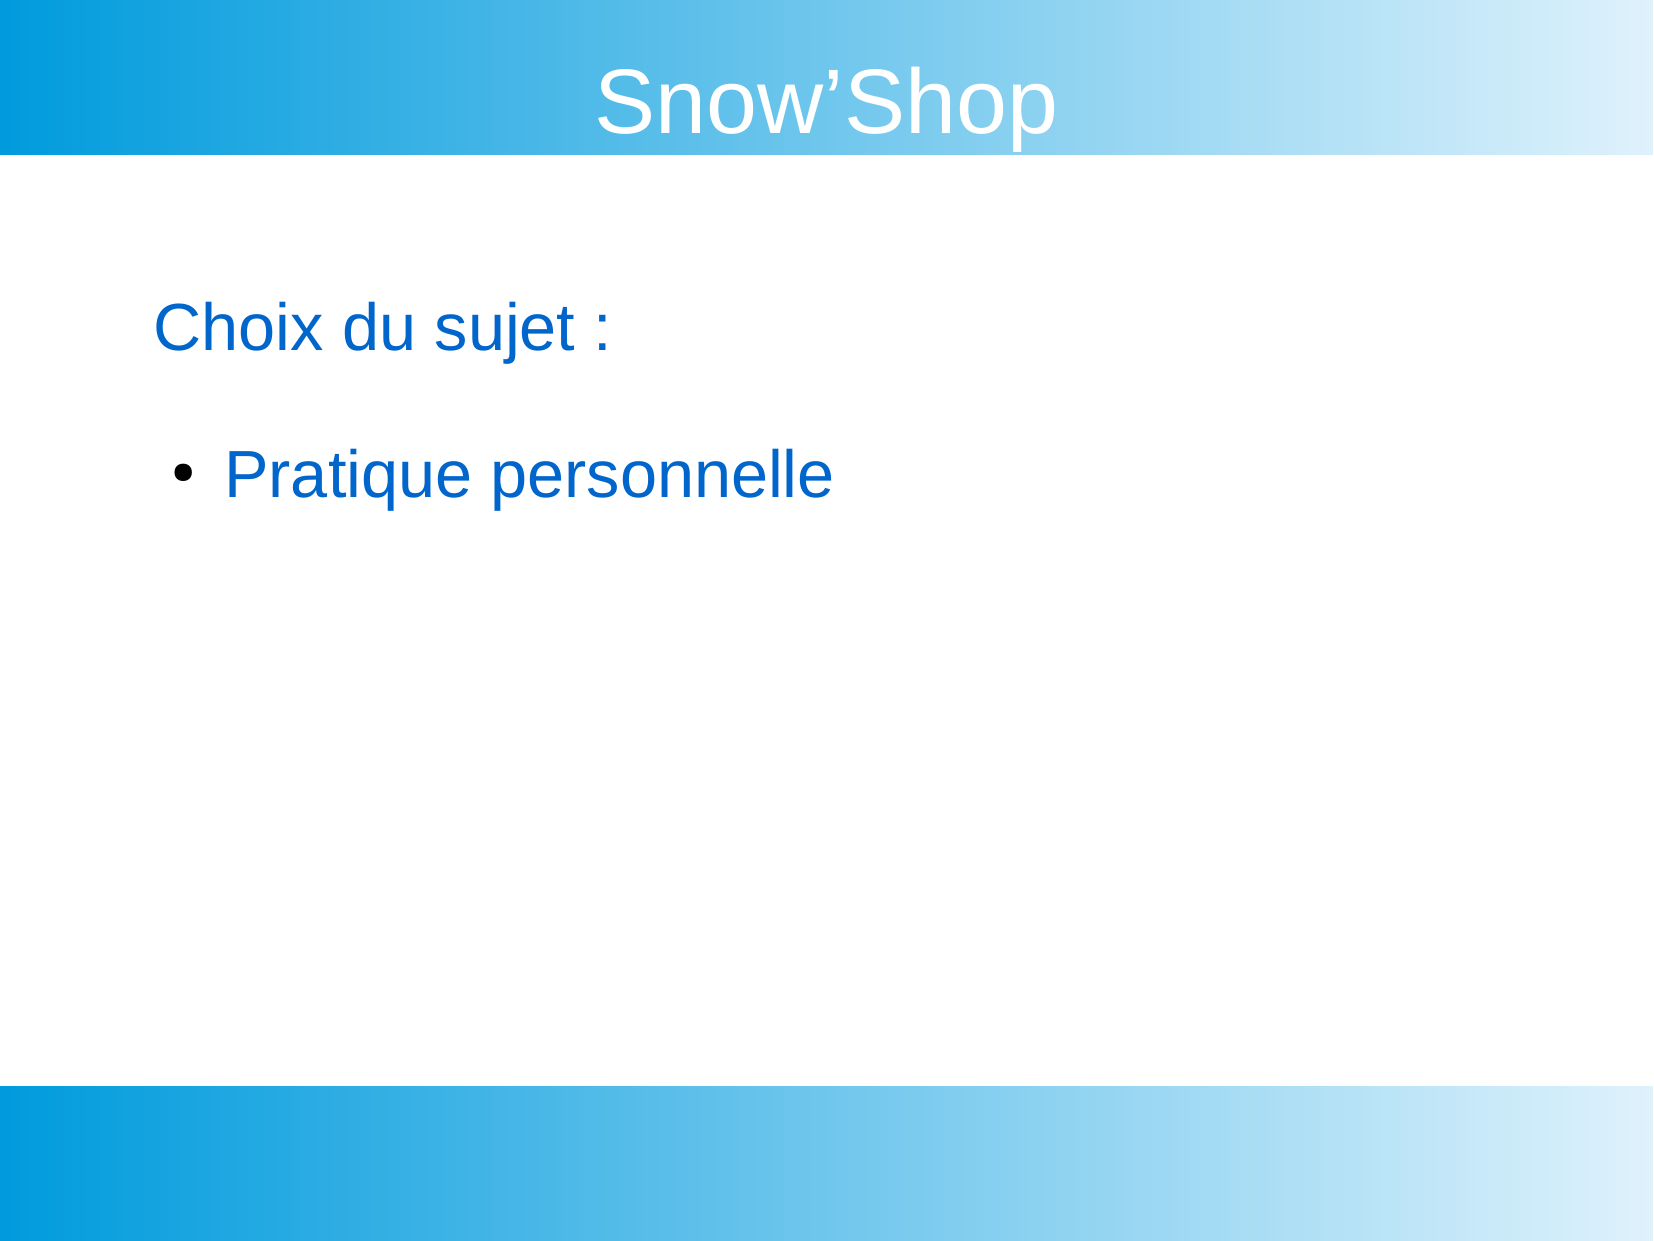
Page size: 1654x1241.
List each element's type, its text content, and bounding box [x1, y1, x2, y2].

title Snow’Shop [82, 49, 1571, 155]
list Pratique personnelle [153, 437, 1595, 781]
list Choix du sujet : [82, 290, 1571, 390]
